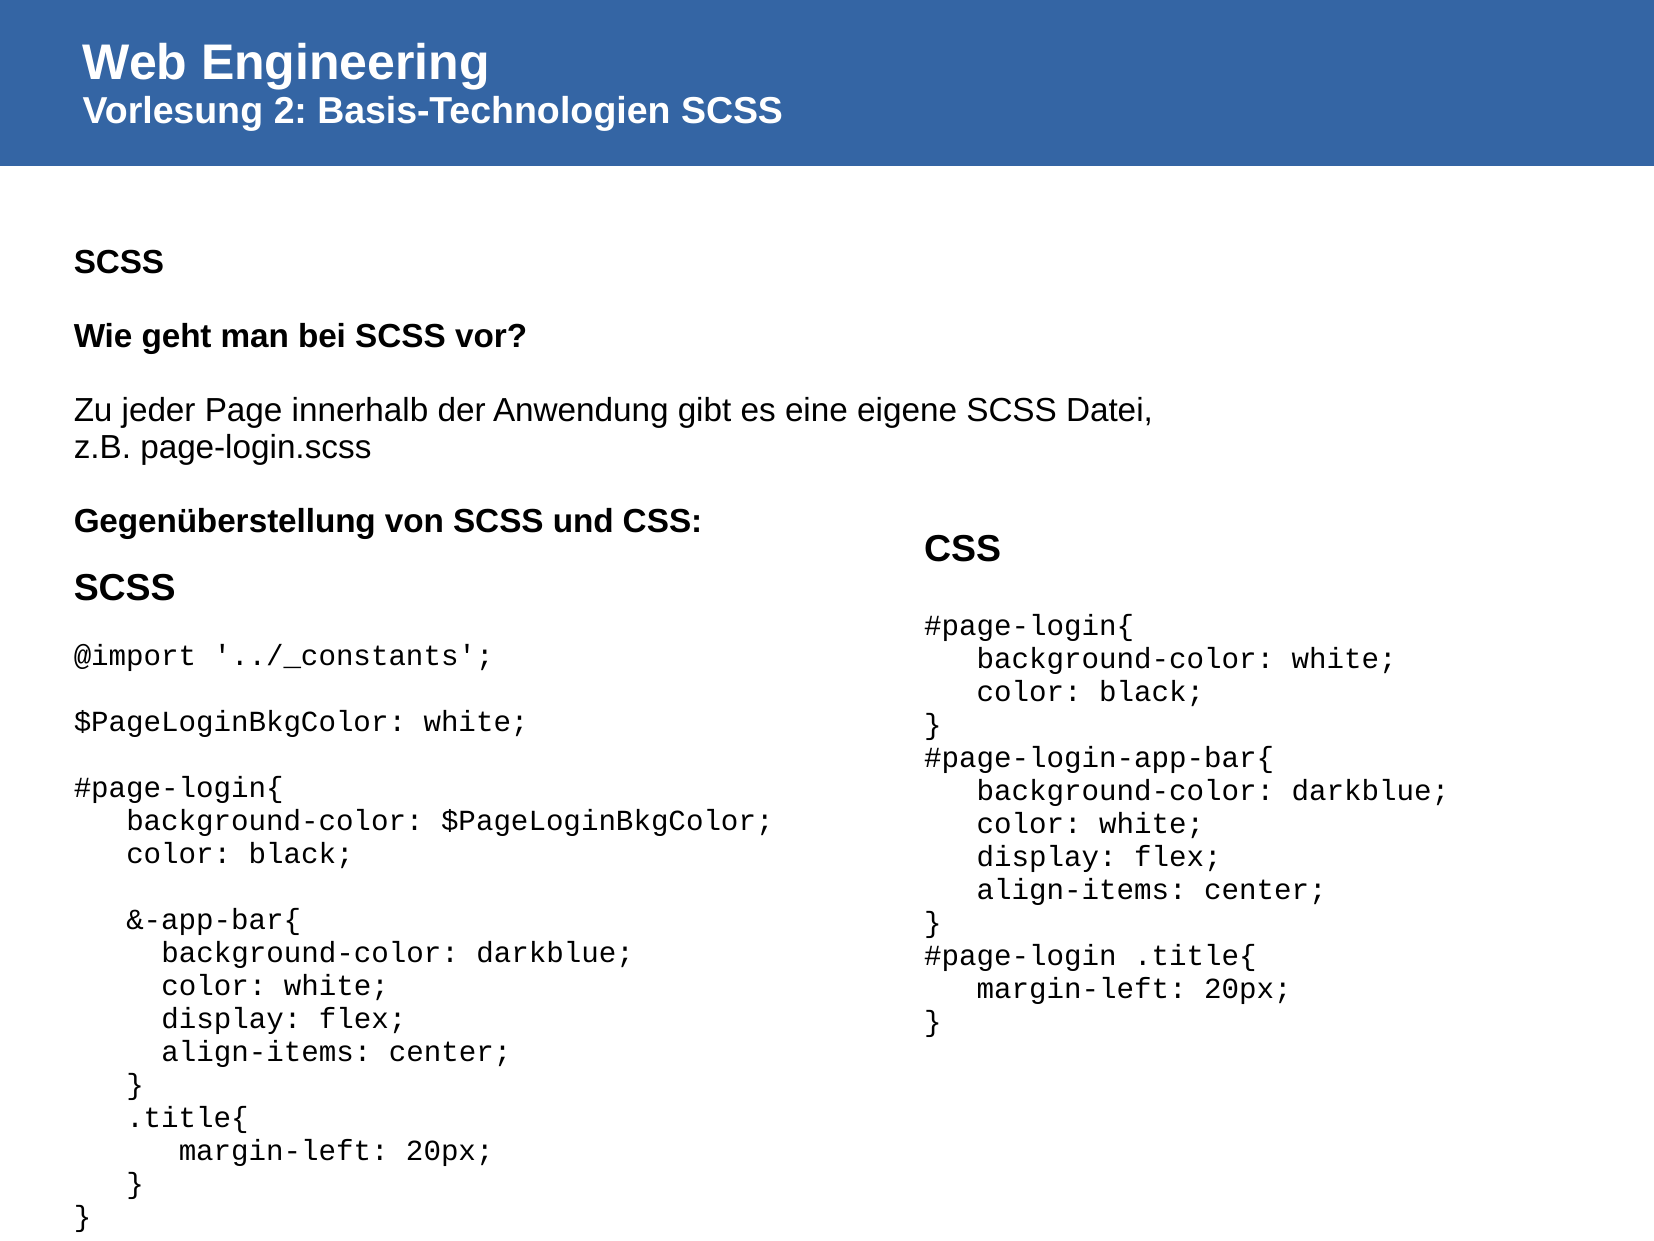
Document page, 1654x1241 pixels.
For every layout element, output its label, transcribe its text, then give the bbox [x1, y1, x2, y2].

text_box SCSS Wie geht man bei SCSS vor? Zu jeder Page innerhalb der Anwendung gibt es eine eigene SCSS Datei, z.B. page-login.scss Gegenüberstellung von SCSS und CSS: [59, 236, 1479, 548]
text_box SCSS @import '../_constants'; $PageLoginBkgColor: white; #page-login{ background-color: $PageLoginBkgColor; color: black; &-app-bar{ background-color: darkblue; color: white; display: flex; align-items: center; } .title{ margin-left: 20px; } } [59, 558, 851, 1241]
text_box CSS #page-login{ background-color: white; color: black; } #page-login-app-bar{ background-color: darkblue; color: white; display: flex; align-items: center; } #page-login .title{ margin-left: 20px; } [909, 519, 1548, 1105]
title Web Engineering Vorlesung 2: Basis-Technologien SCSS [82, 0, 1571, 166]
